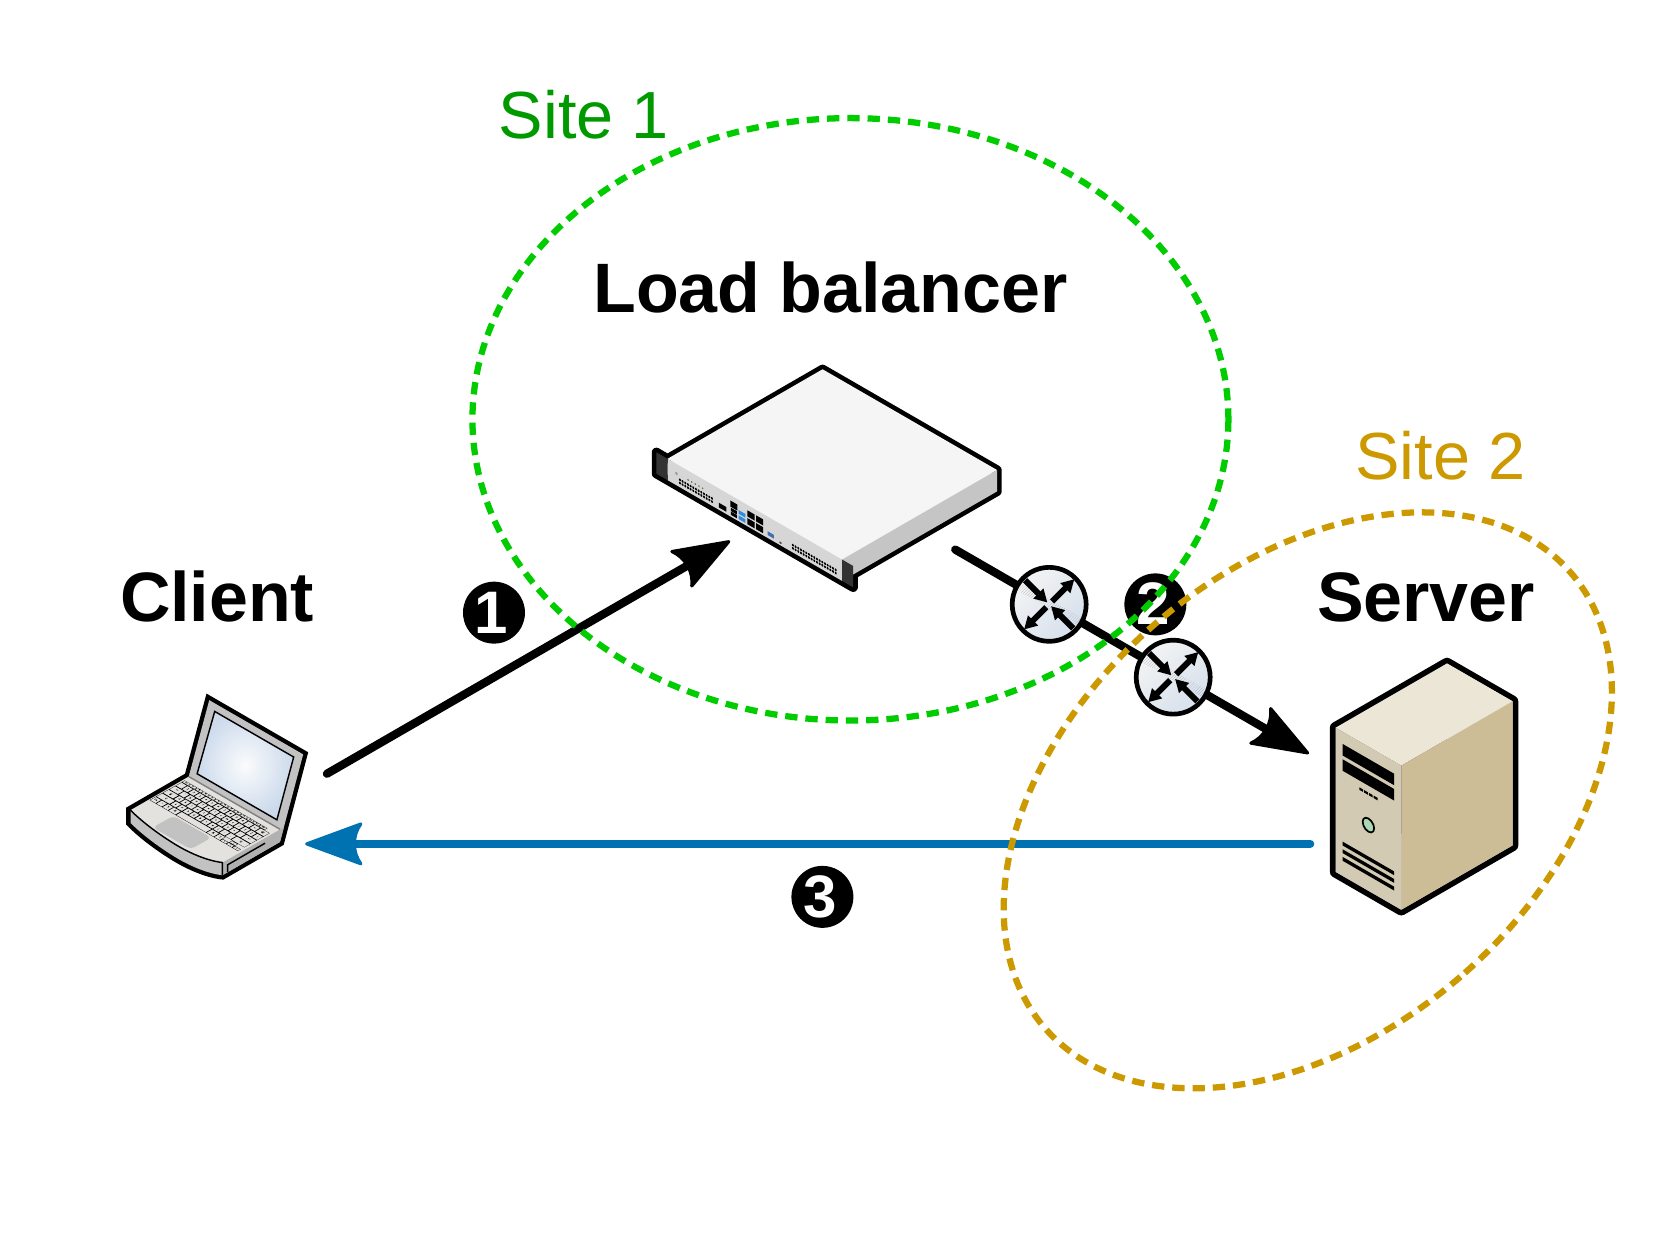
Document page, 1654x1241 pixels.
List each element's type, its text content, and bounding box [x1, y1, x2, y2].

text_box Site 1 [484, 59, 755, 185]
picture [0, 0, 1654, 1099]
text_box Site 2 [1340, 400, 1612, 526]
